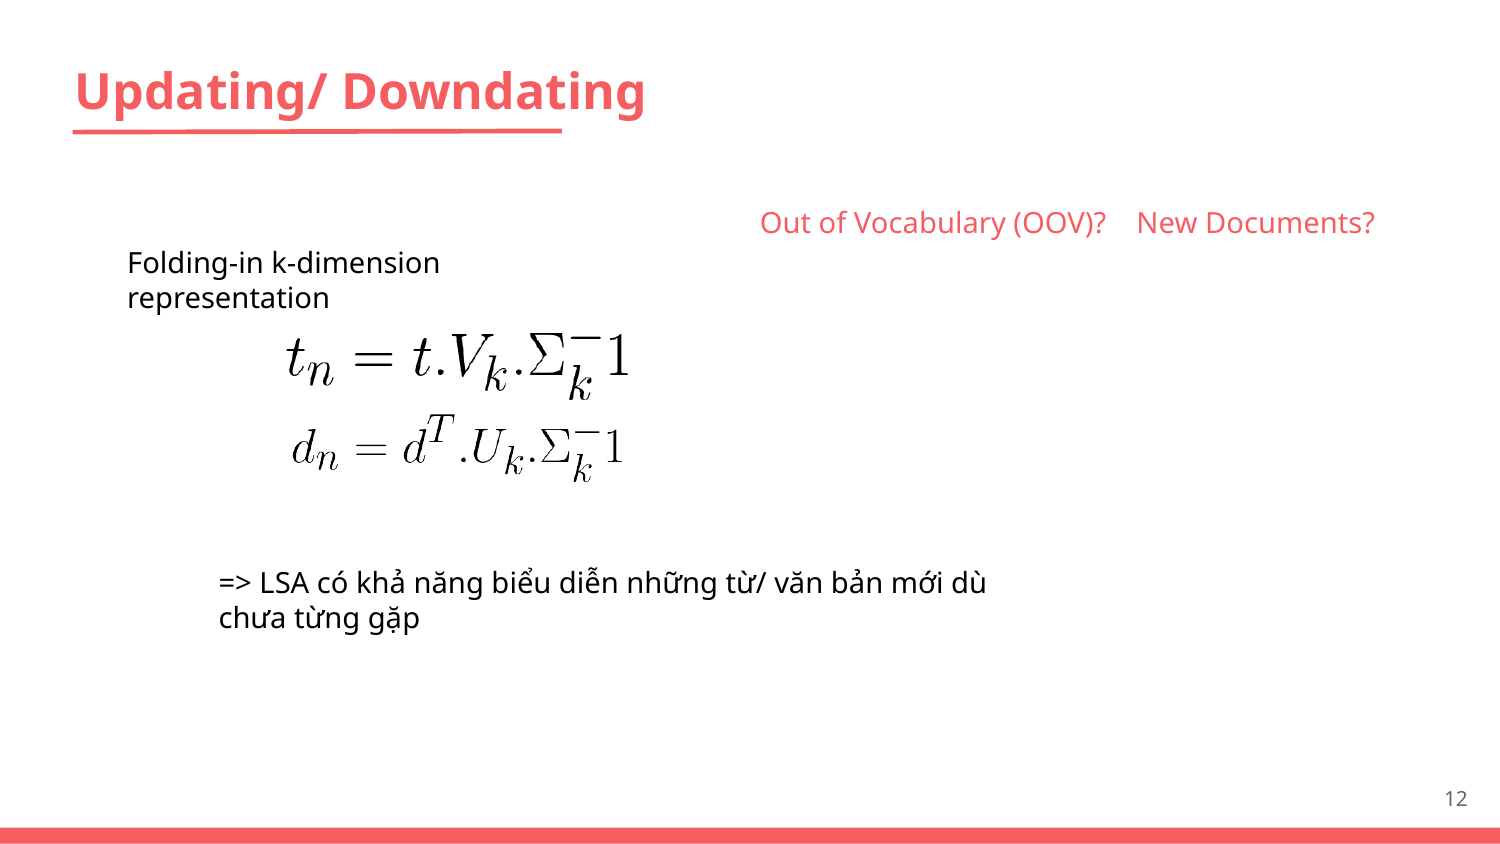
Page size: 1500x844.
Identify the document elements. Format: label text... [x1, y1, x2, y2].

text_box => LSA có khả năng biểu diễn những từ/ văn bản mới dù chưa từng gặp [203, 549, 1031, 638]
text_box Out of Vocabulary (OOV)? New Documents? [744, 189, 1431, 270]
slide_number <number> [1392, 767, 1483, 833]
picture [286, 333, 628, 400]
text_box Folding-in k-dimension representation [112, 229, 641, 310]
picture [292, 414, 622, 482]
text_box Updating/ Downdating [59, 44, 788, 133]
